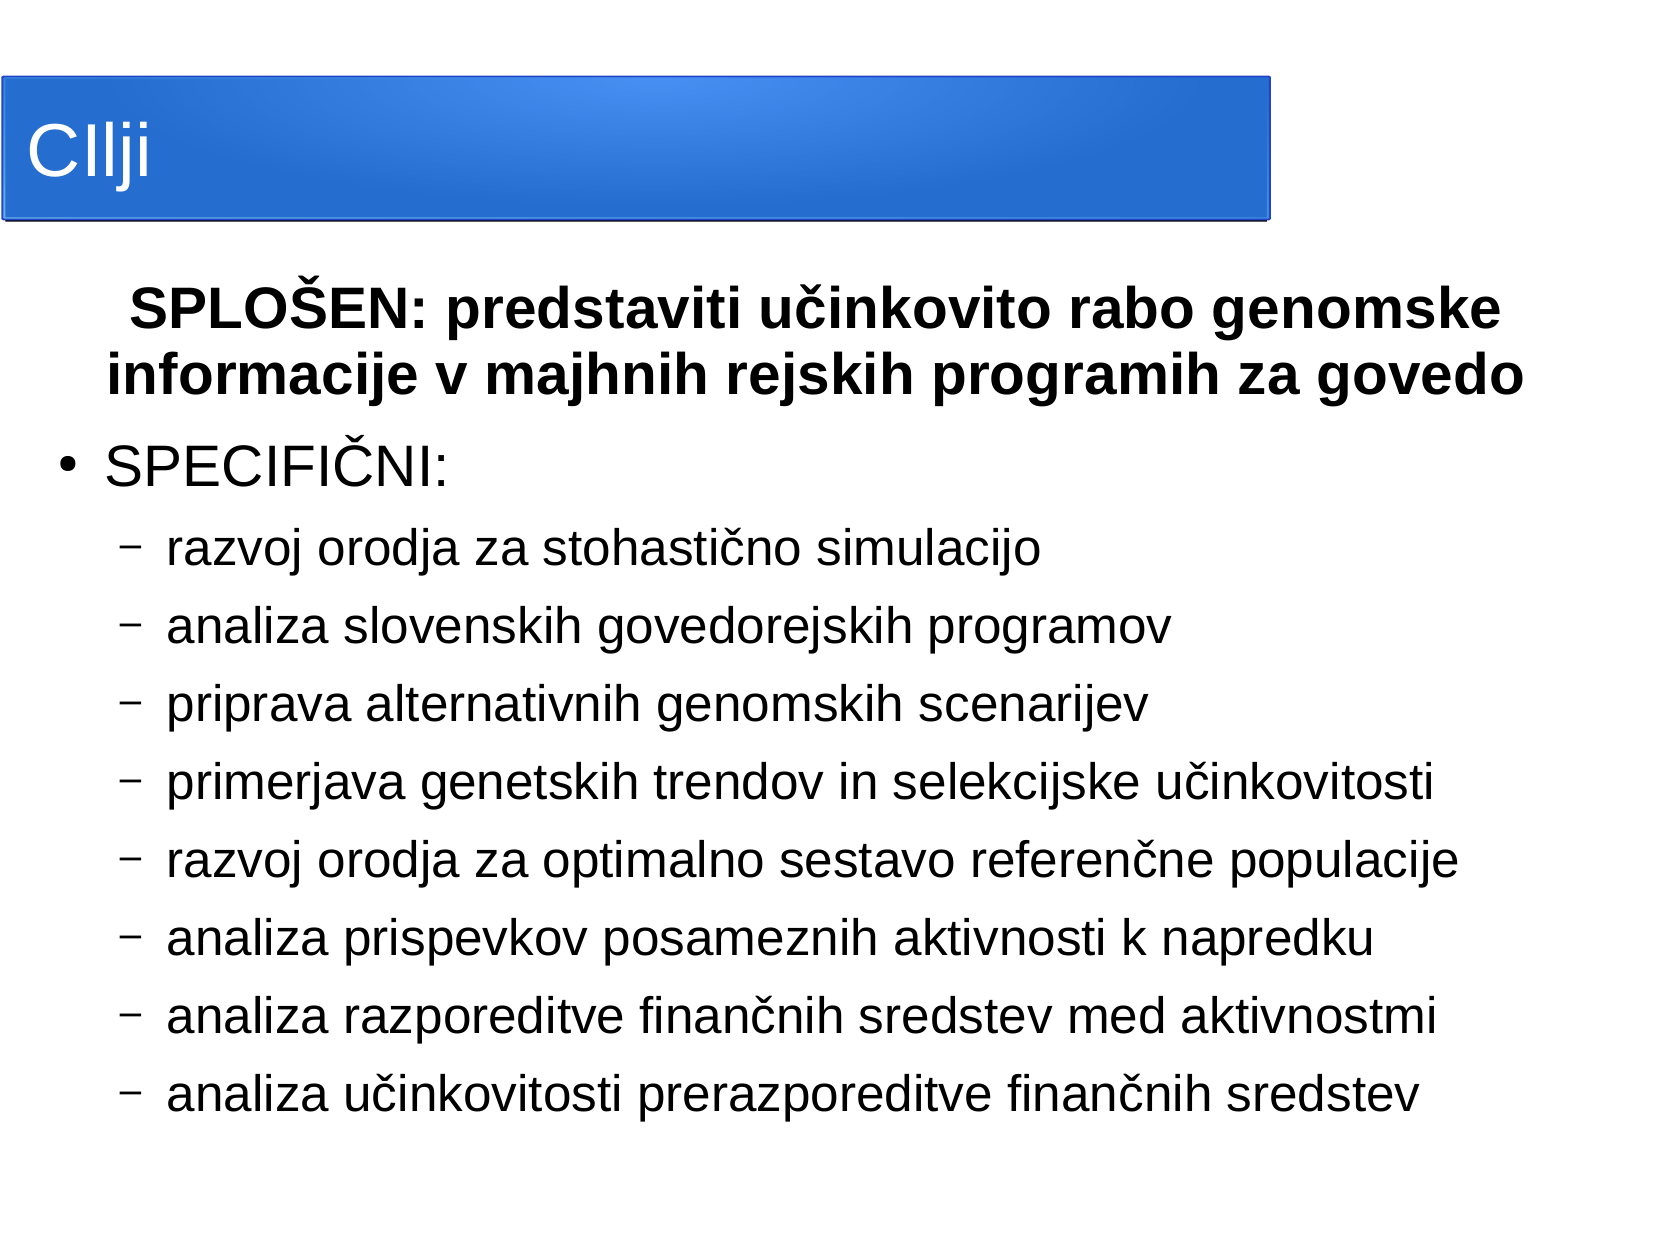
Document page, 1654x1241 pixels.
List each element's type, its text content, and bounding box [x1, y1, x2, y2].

title CIlji [26, 90, 1246, 211]
list SPLOŠEN: predstaviti učinkovito rabo genomske informacije v majhnih rejskih programih za govedo SPECIFIČNI: razvoj orodja za stohastično simulacijo analiza slovenskih govedorejskih programov priprava alternativnih genomskih scenarijev primerjava genetskih trendov in selekcijske učinkovitosti razvoj orodja za optimalno sestavo referenčne populacije analiza prispevkov posameznih aktivnosti k napredku analiza razporeditve finančnih sredstev med aktivnostmi analiza učinkovitosti prerazporeditve finančnih sredstev [41, 275, 1531, 1156]
